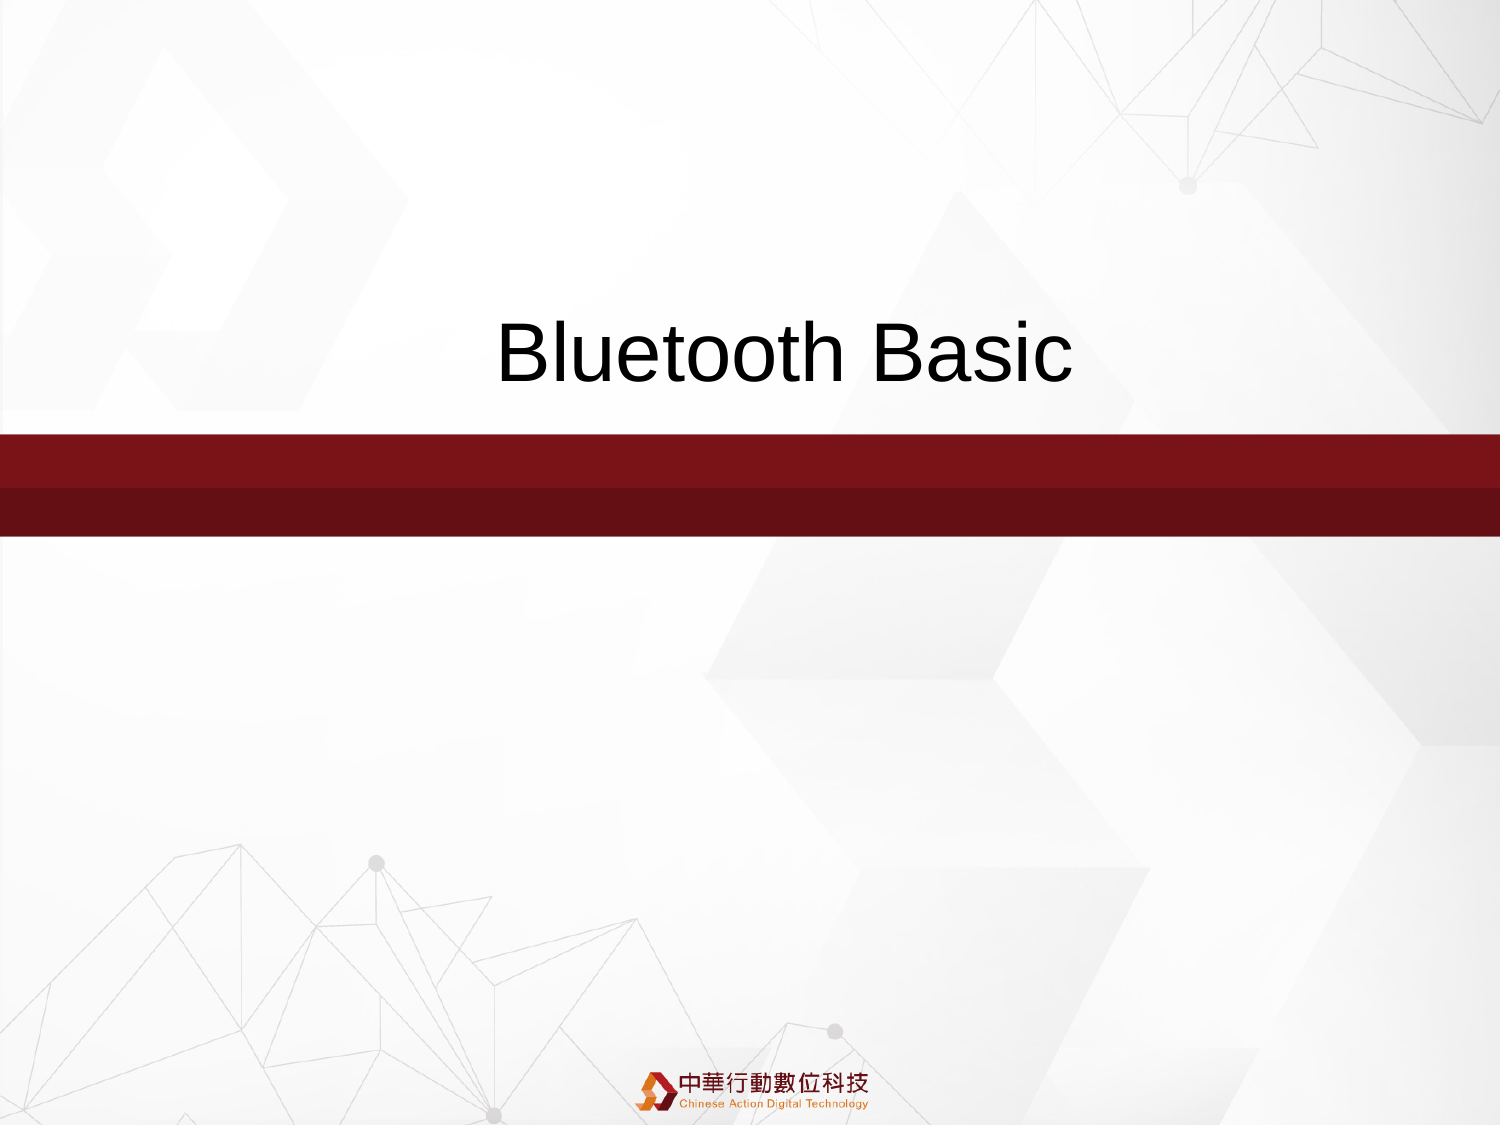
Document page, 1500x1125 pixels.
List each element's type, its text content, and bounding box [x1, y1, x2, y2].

title Bluetooth Basic [95, 258, 1446, 447]
picture [0, 0, 1500, 1125]
